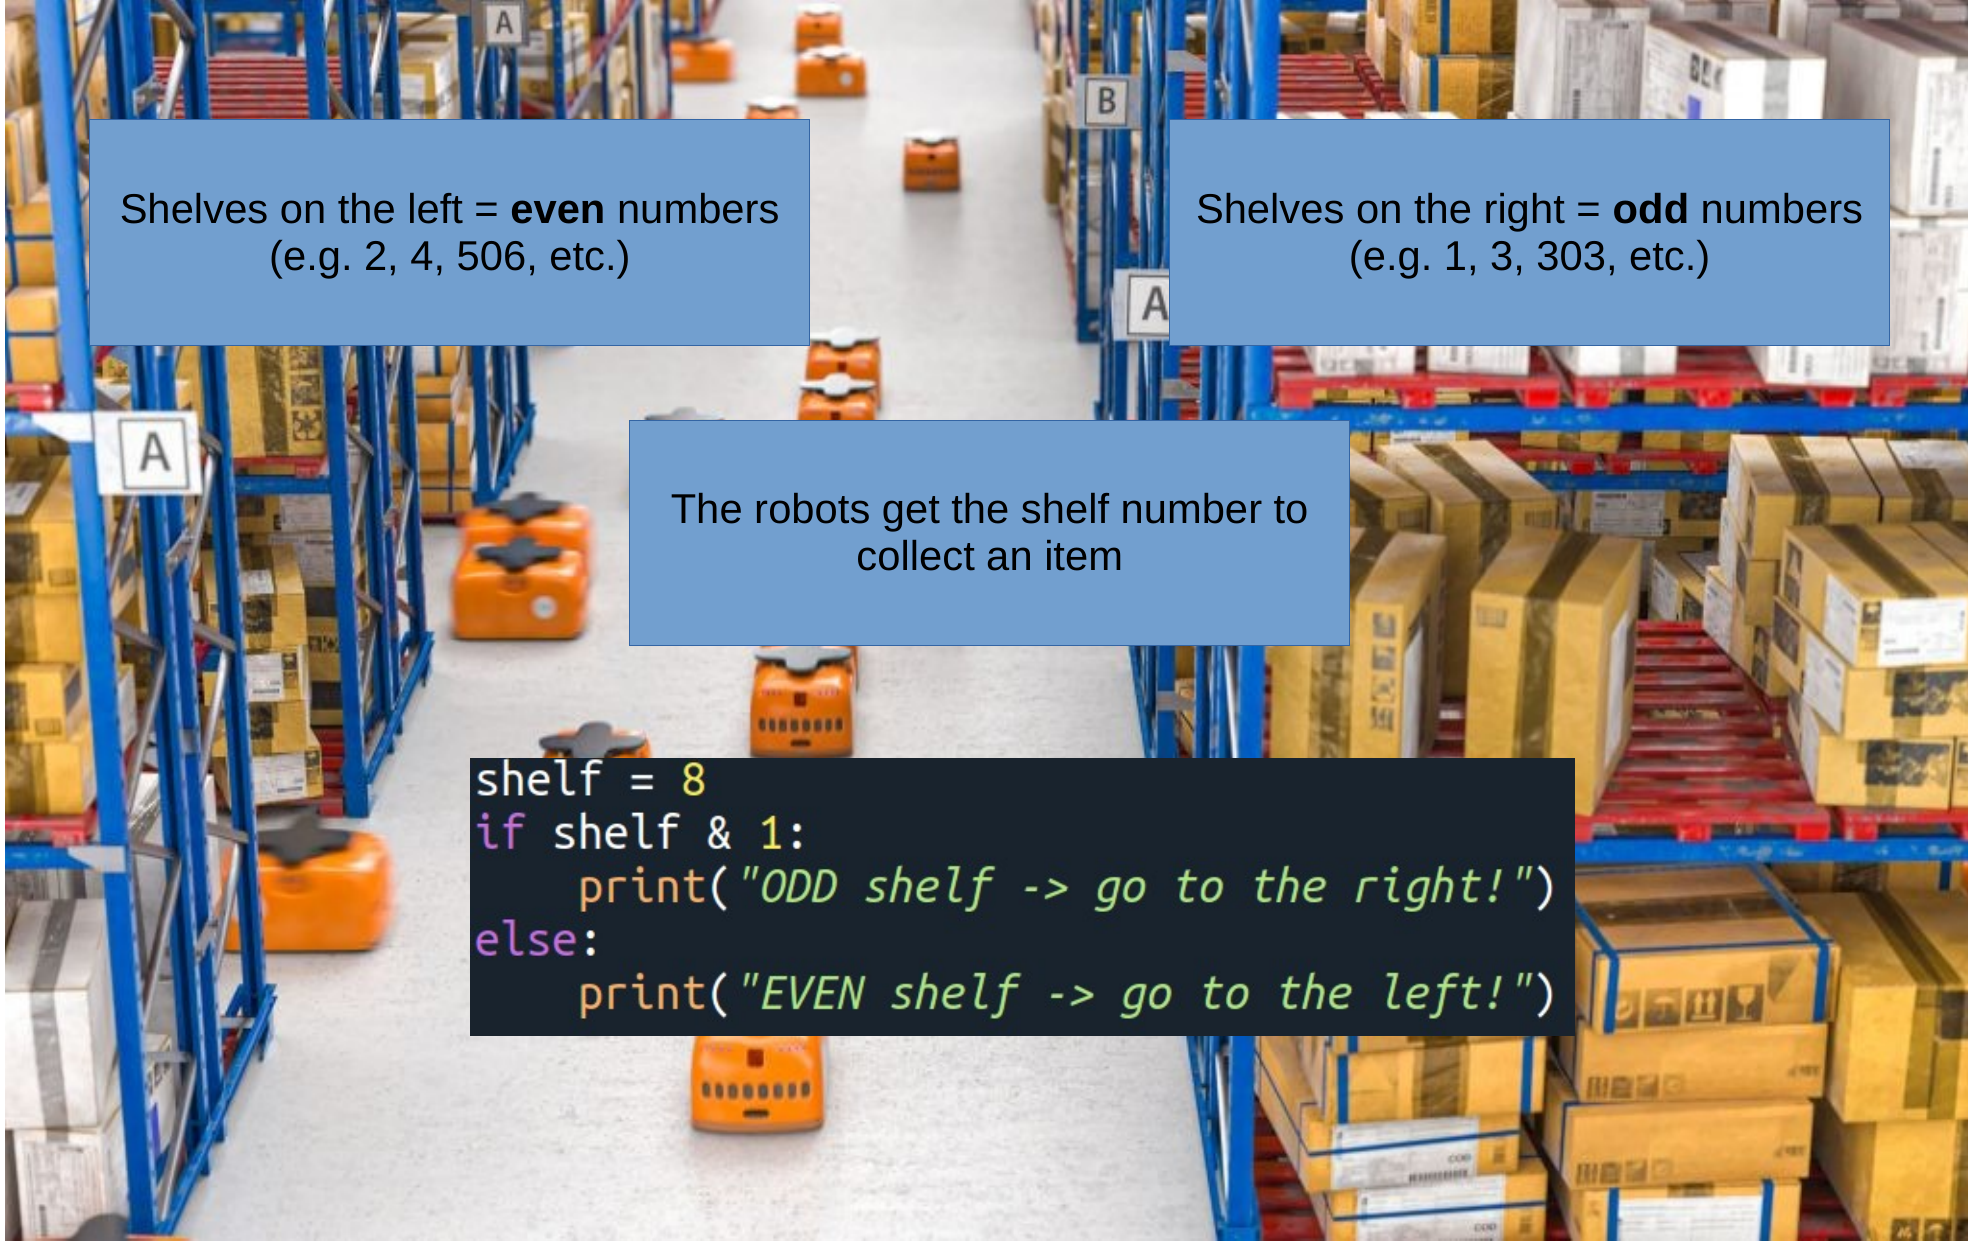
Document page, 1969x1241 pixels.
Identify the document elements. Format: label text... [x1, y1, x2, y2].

text_box Shelves on the left = even numbers (e.g. 2, 4, 506, etc.) [89, 119, 810, 346]
picture [5, 0, 1968, 1241]
text_box The robots get the shelf number to collect an item [629, 420, 1350, 646]
text_box Shelves on the right = odd numbers (e.g. 1, 3, 303, etc.) [1169, 119, 1890, 346]
